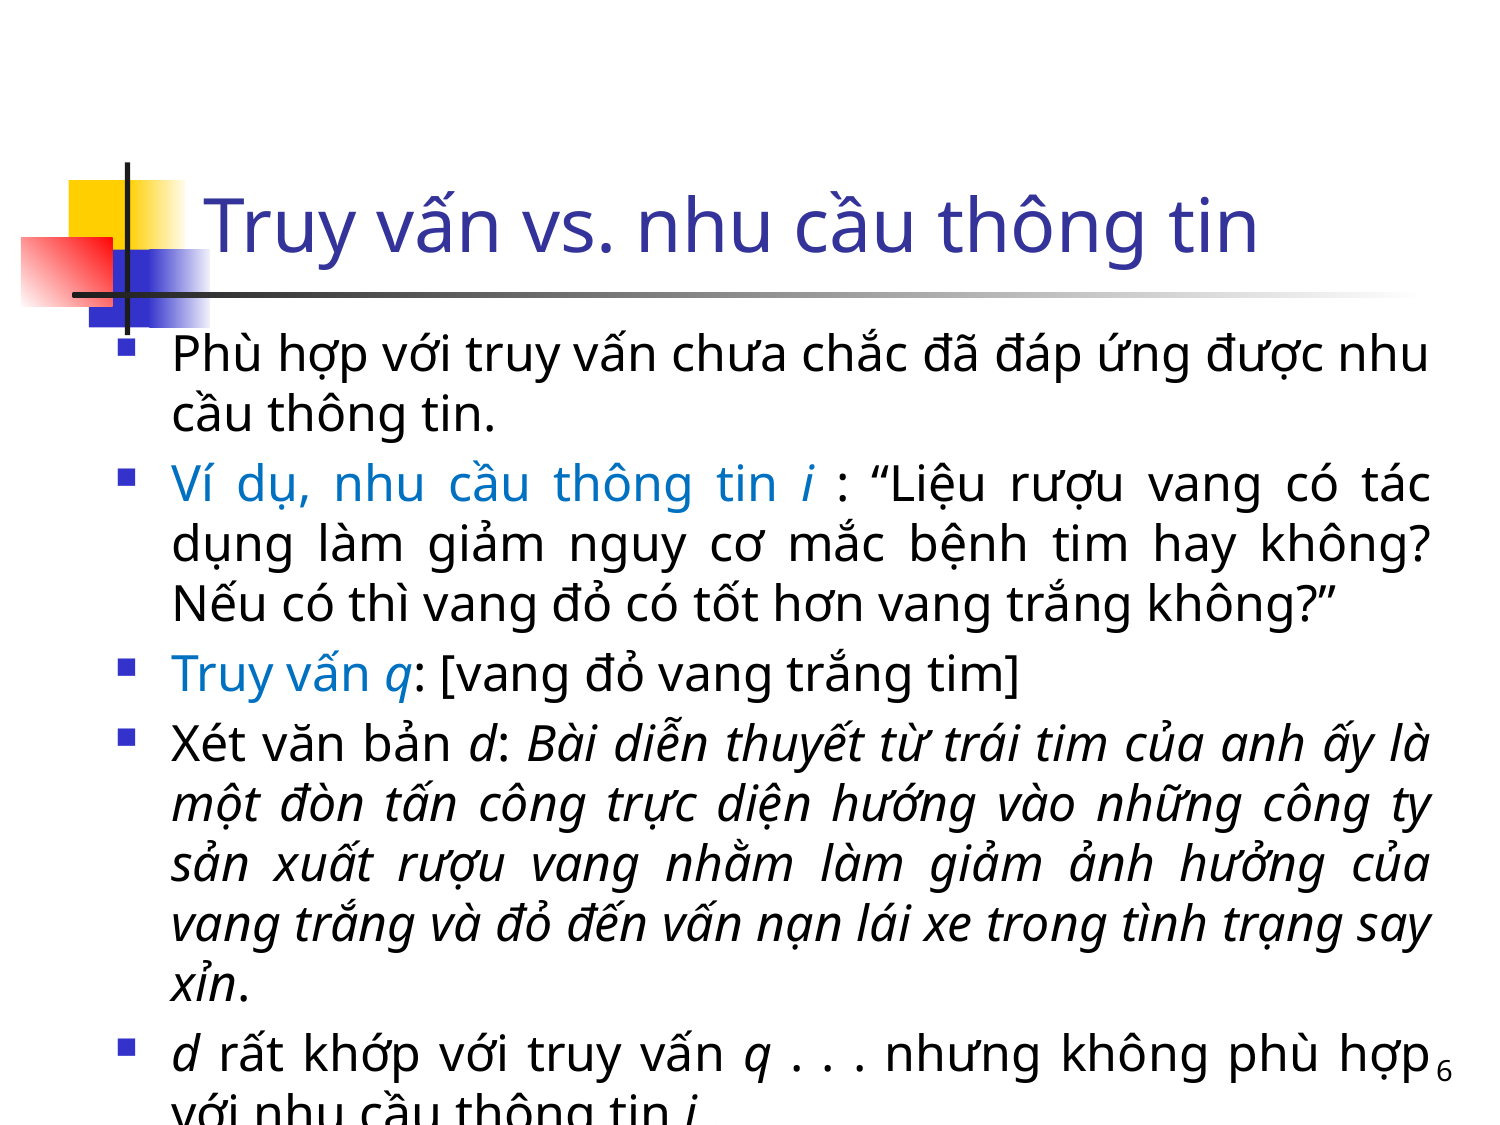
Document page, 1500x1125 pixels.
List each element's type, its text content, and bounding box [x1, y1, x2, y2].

list Phù hợp với truy vấn chưa chắc đã đáp ứng được nhu cầu thông tin. Ví dụ, nhu cầu thông tin i : “Liệu rượu vang có tác dụng làm giảm nguy cơ mắc bệnh tim hay không? Nếu có thì vang đỏ có tốt hơn vang trắng không?” Truy vấn q: [vang đỏ vang trắng tim] Xét văn bản d: Bài diễn thuyết từ trái tim của anh ấy là một đòn tấn công trực diện hướng vào những công ty sản xuất rượu vang nhằm làm giảm ảnh hưởng của vang trắng và đỏ đến vấn nạn lái xe trong tình trạng say xỉn. d rất khớp với truy vấn q . . . nhưng không phù hợp với nhu cầu thông tin i . [100, 314, 1447, 1109]
title Truy vấn vs. nhu cầu thông tin [188, 35, 1468, 275]
slide_number <number> [1155, 1024, 1468, 1100]
